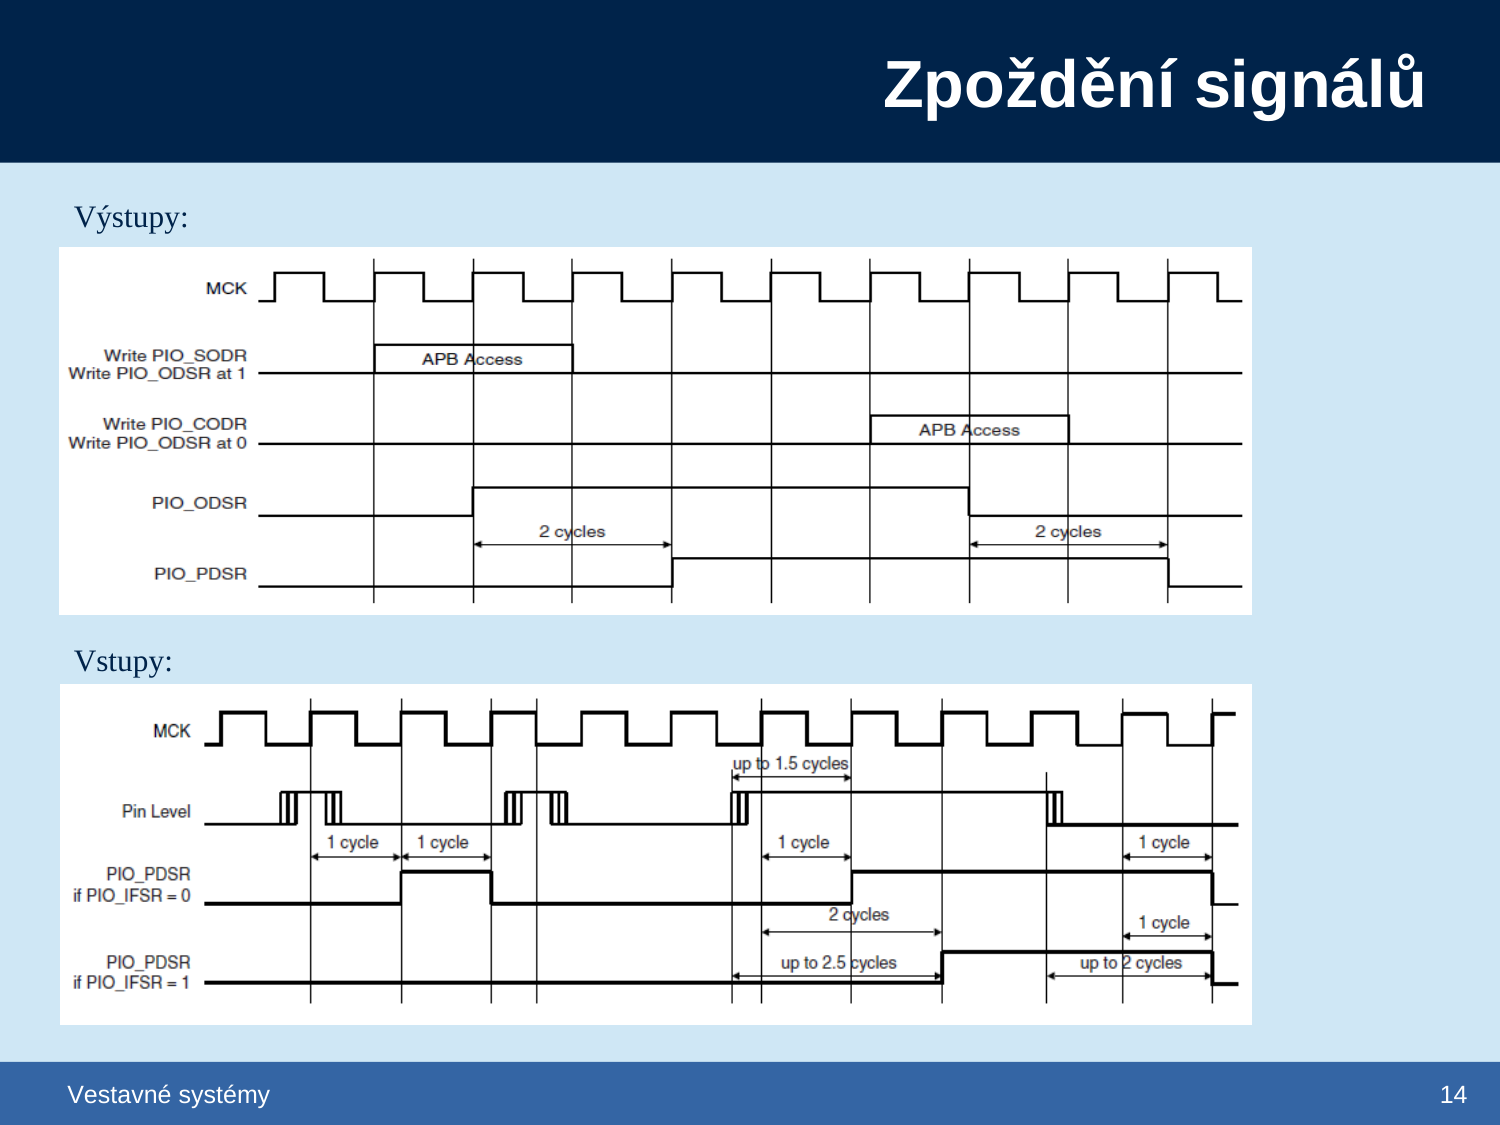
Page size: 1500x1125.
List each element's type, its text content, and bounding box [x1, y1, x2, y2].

picture [60, 684, 1252, 1025]
title Zpoždění signálů [47, 0, 1443, 164]
picture [59, 247, 1252, 615]
text_box Výstupy: [59, 188, 204, 242]
text_box Vstupy: [59, 632, 188, 686]
